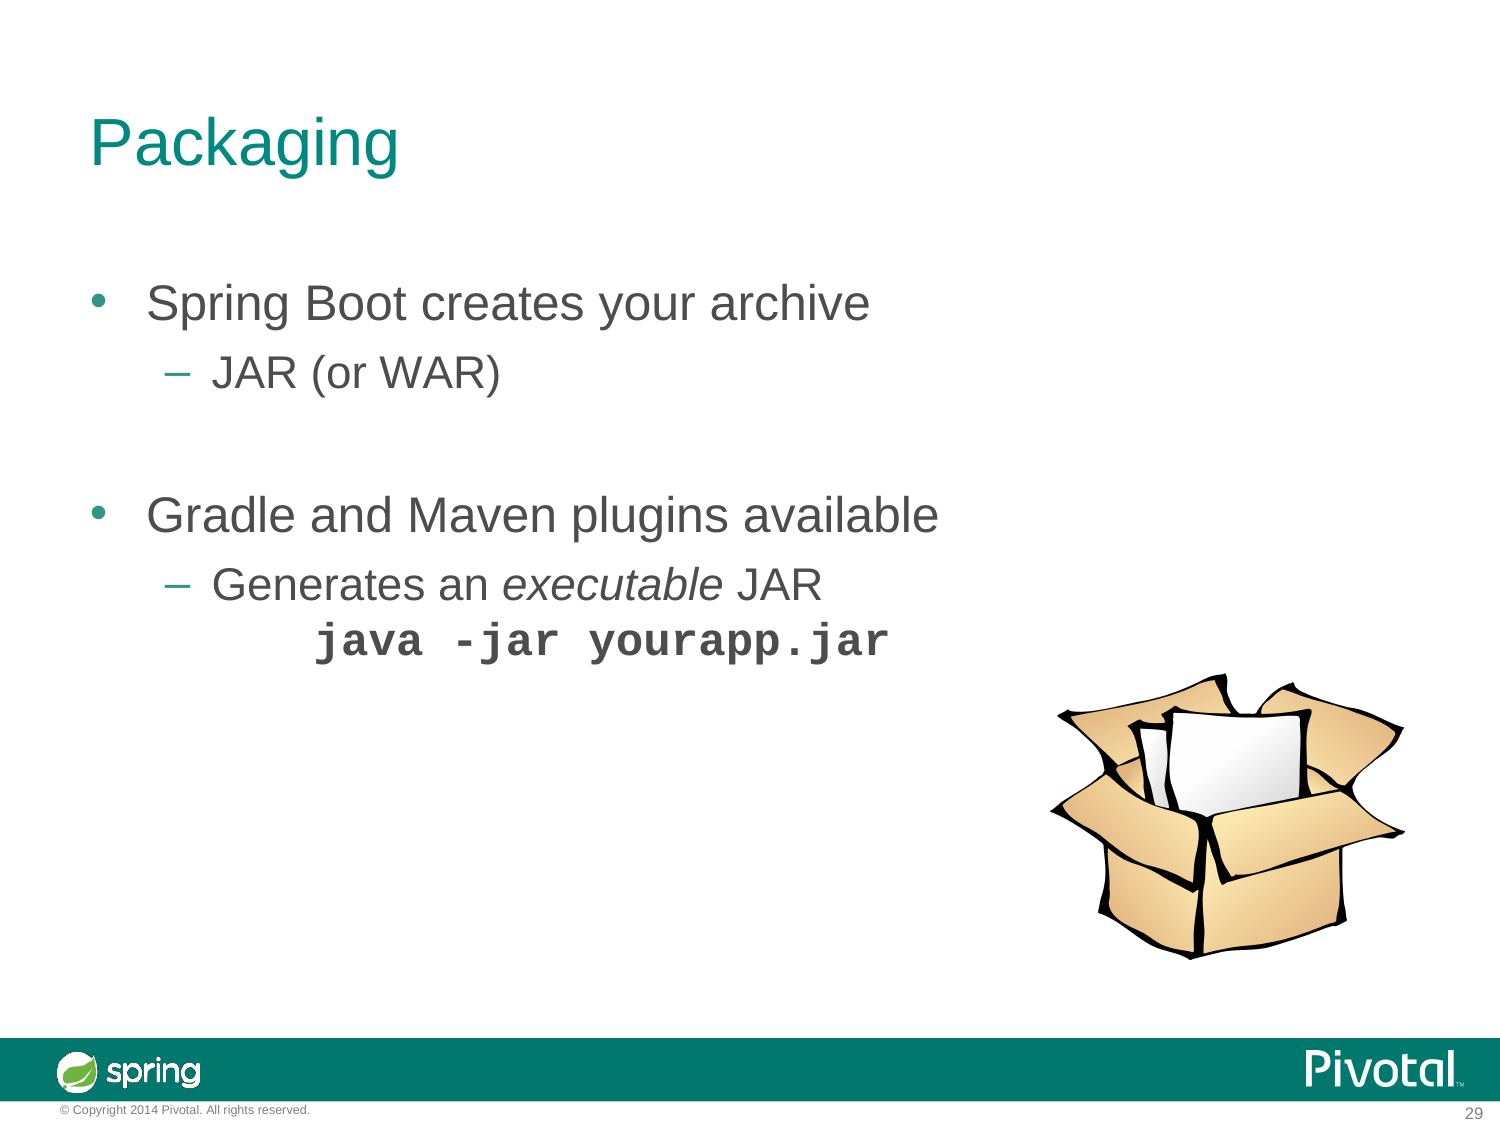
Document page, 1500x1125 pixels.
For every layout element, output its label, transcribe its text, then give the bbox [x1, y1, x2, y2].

picture [1306, 1050, 1464, 1087]
list Spring Boot creates your archive JAR (or WAR) Gradle and Maven plugins available Generates an executable JAR java -jar yourapp.jar [75, 262, 1426, 931]
title Packaging [75, 45, 1426, 233]
picture [32, 1041, 210, 1103]
picture [1050, 673, 1405, 961]
